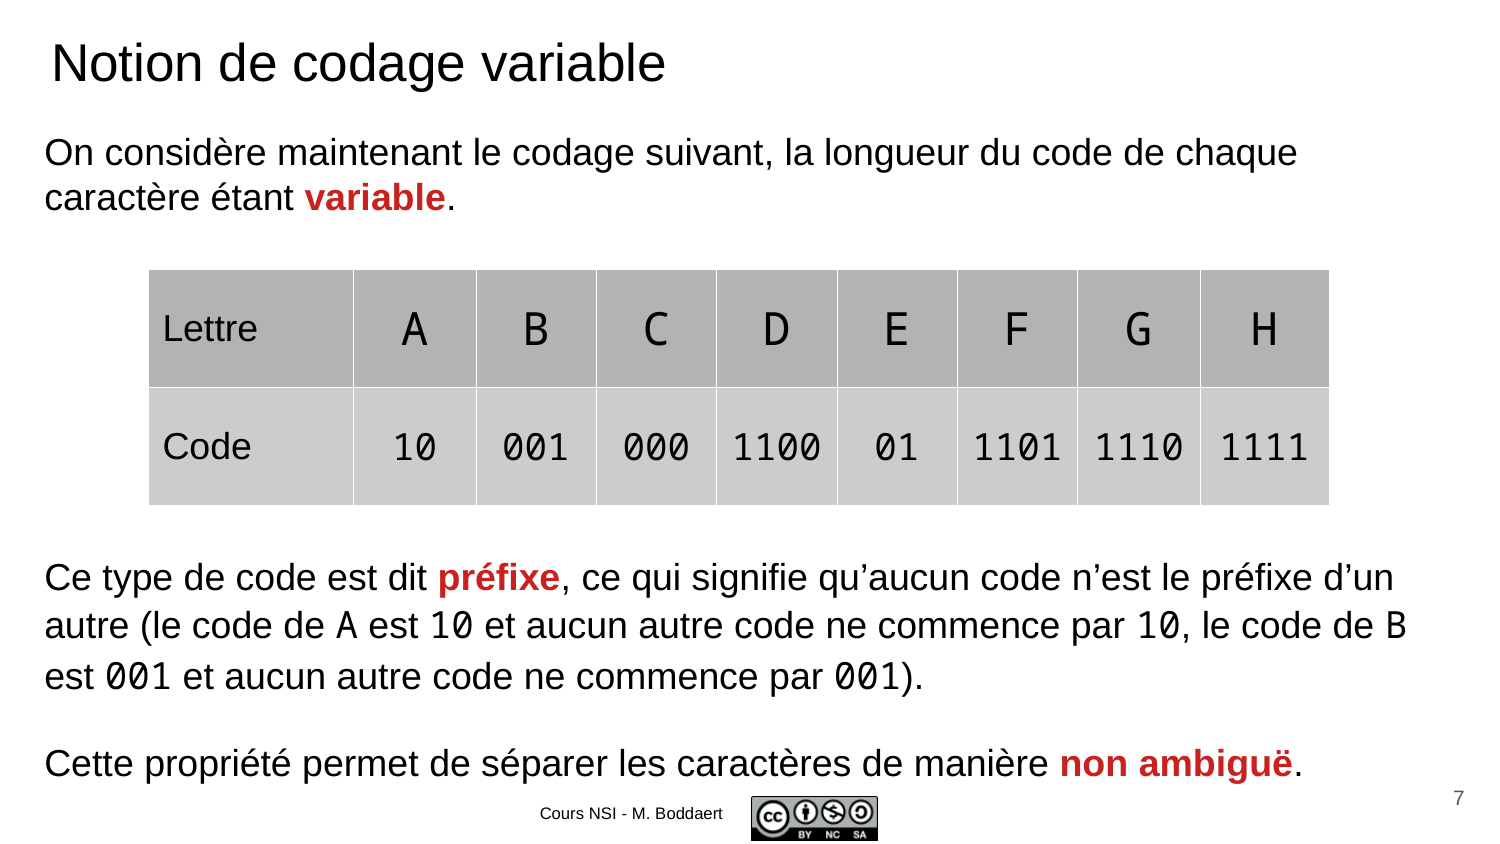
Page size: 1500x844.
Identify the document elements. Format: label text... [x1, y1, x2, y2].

table_header C [597, 270, 716, 387]
title Notion de codage variable [51, 13, 1449, 108]
table_header B [477, 270, 596, 387]
table_cell Code [149, 388, 353, 505]
text_box Ce type de code est dit préfixe, ce qui signifie qu’aucun code n’est le préfixe d’un autre (le code de A est 10 et aucun autre code ne commence par 10, le code de B est 001 et aucun autre code ne commence par 001). Cette propriété permet de séparer les caractères de manière non ambiguë. [29, 549, 1477, 784]
table_cell 1101 [958, 388, 1077, 505]
text_box On considère maintenant le codage suivant, la longueur du code de chaque caractère étant variable. [29, 120, 1477, 502]
table_header A [354, 270, 476, 387]
table_cell 001 [477, 388, 596, 505]
table_header F [958, 270, 1077, 387]
table_cell 01 [838, 388, 957, 505]
table_cell 10 [354, 388, 476, 505]
table_cell 1100 [717, 388, 837, 505]
table_cell 000 [597, 388, 716, 505]
table_cell 1110 [1078, 388, 1200, 505]
table_header E [838, 270, 957, 387]
table_header D [717, 270, 837, 387]
table_header Lettre [149, 270, 353, 387]
table_header H [1201, 270, 1329, 387]
picture [751, 796, 878, 841]
slide_number <numéro> [1389, 764, 1480, 830]
table_header G [1078, 270, 1200, 387]
table_cell 1111 [1201, 388, 1329, 505]
